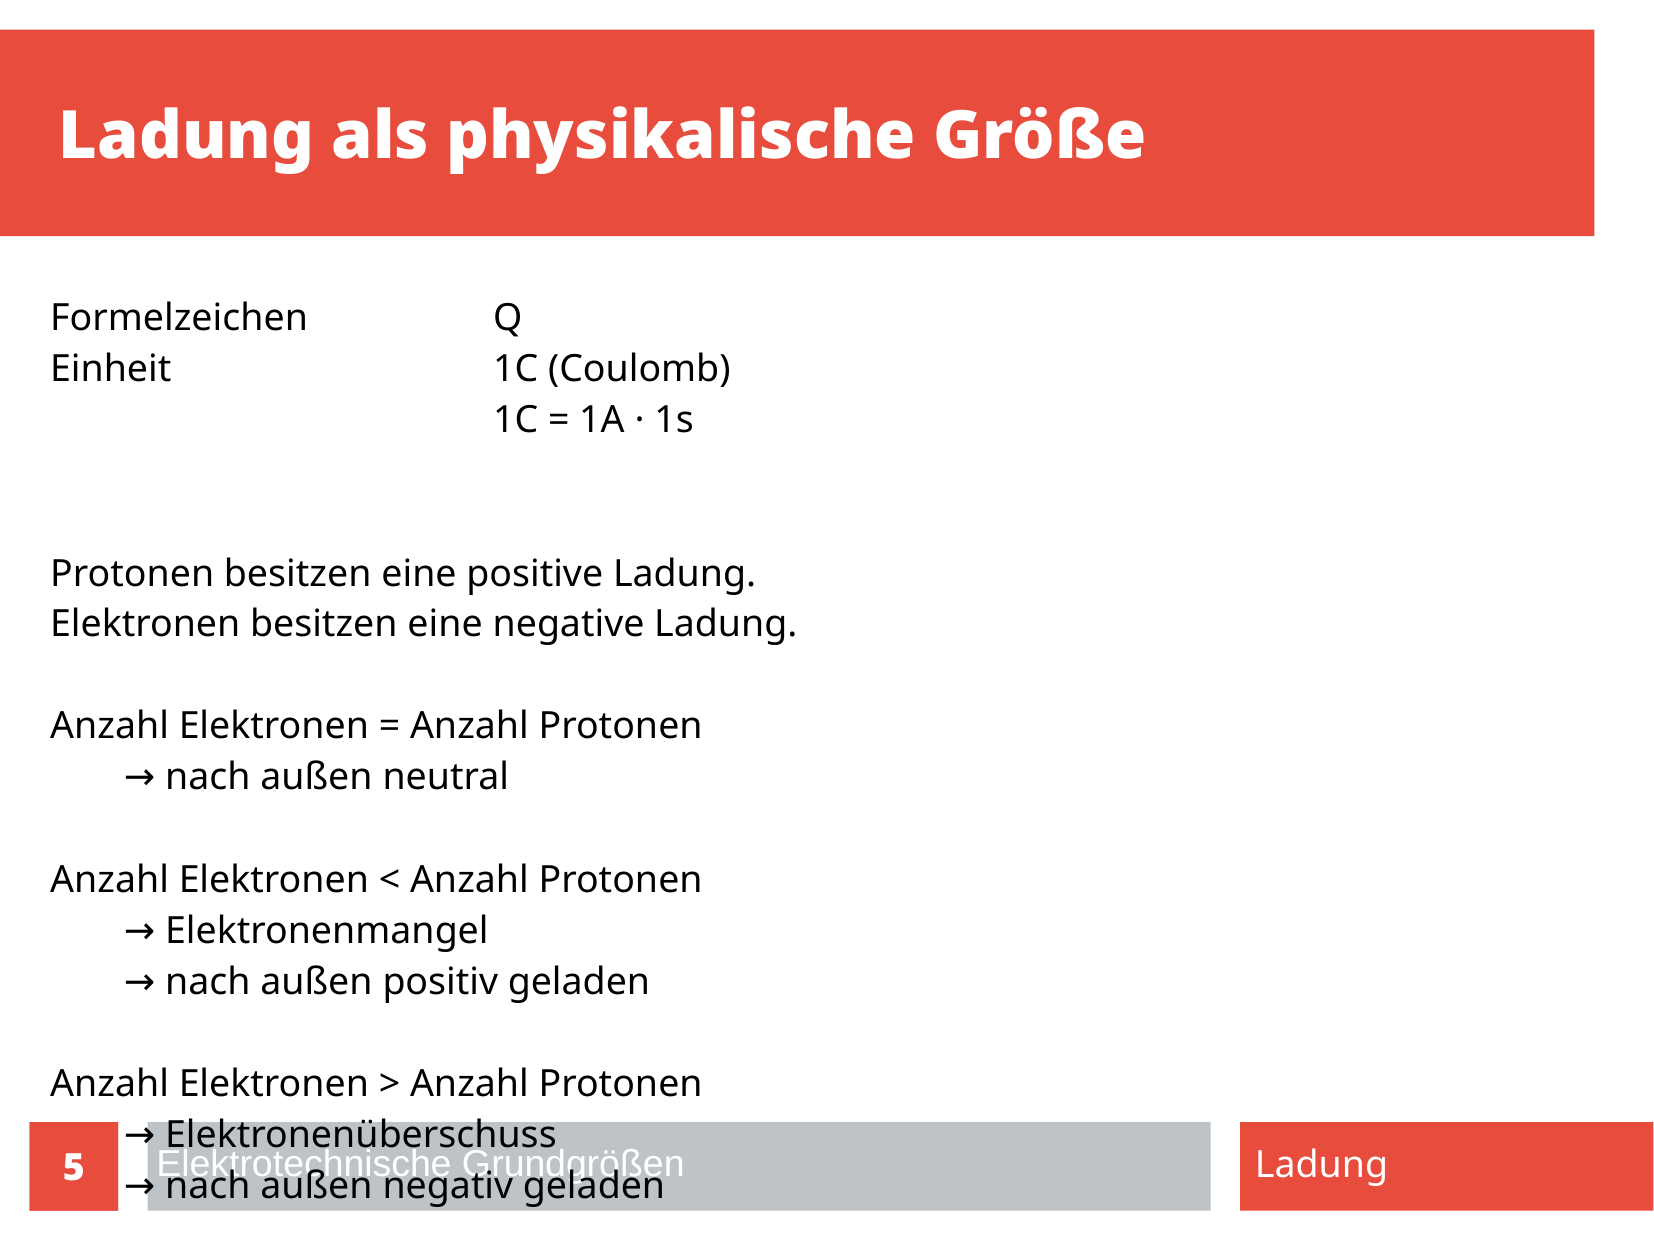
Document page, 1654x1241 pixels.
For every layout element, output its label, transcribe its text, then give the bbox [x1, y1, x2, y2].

text_box Formelzeichen Q Einheit 1C (Coulomb) 1C = 1A · 1s Protonen besitzen eine positive Ladung. Elektronen besitzen eine negative Ladung. Anzahl Elektronen = Anzahl Protonen → nach außen neutral Anzahl Elektronen < Anzahl Protonen → Elektronenmangel → nach außen positiv geladen Anzahl Elektronen > Anzahl Protonen → Elektronenüberschuss → nach außen negativ geladen [35, 283, 1583, 1042]
list [330, 1078, 340, 1084]
list [307, 1078, 318, 1093]
list [80, 1078, 91, 1093]
list [664, 1078, 674, 1084]
list [545, 1072, 555, 1083]
list [351, 1078, 362, 1093]
list [59, 1088, 69, 1093]
list [479, 1086, 489, 1093]
list [215, 1078, 225, 1084]
list [59, 1042, 1565, 1093]
list [418, 1074, 426, 1085]
text_box Ladung [1240, 1122, 1654, 1205]
list [439, 1078, 450, 1093]
list [581, 1078, 593, 1093]
title Ladung als physikalische Größe [59, 59, 1595, 207]
list [236, 1087, 243, 1093]
list [142, 1078, 153, 1093]
list [685, 1078, 696, 1093]
text_box Elektrotechnische Grundgrößen [141, 1122, 1205, 1205]
list [640, 1078, 651, 1093]
list [501, 1078, 512, 1093]
list [283, 1078, 295, 1093]
list [617, 1078, 629, 1093]
list [59, 1074, 66, 1085]
list [120, 1086, 130, 1093]
list [415, 1088, 429, 1093]
